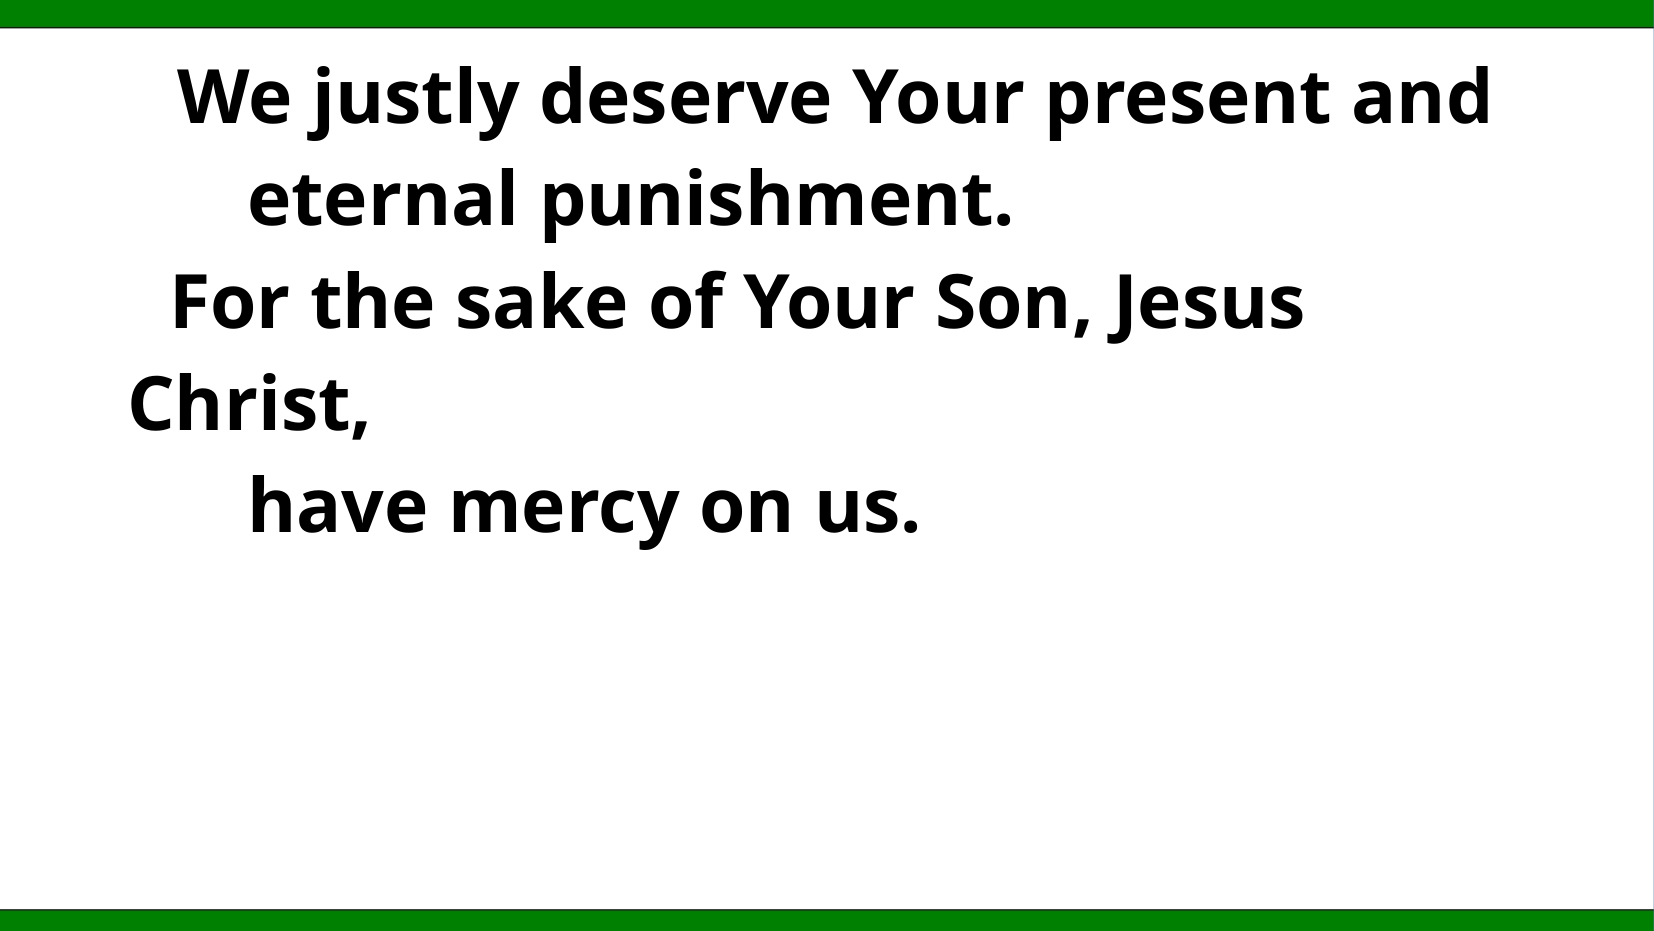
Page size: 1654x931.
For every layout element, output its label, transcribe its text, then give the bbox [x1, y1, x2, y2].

text_box We justly deserve Your present and eternal punishment. For the sake of Your Son, Jesus Christ, have mercy on us. [75, 35, 1576, 451]
picture [0, 0, 1654, 931]
